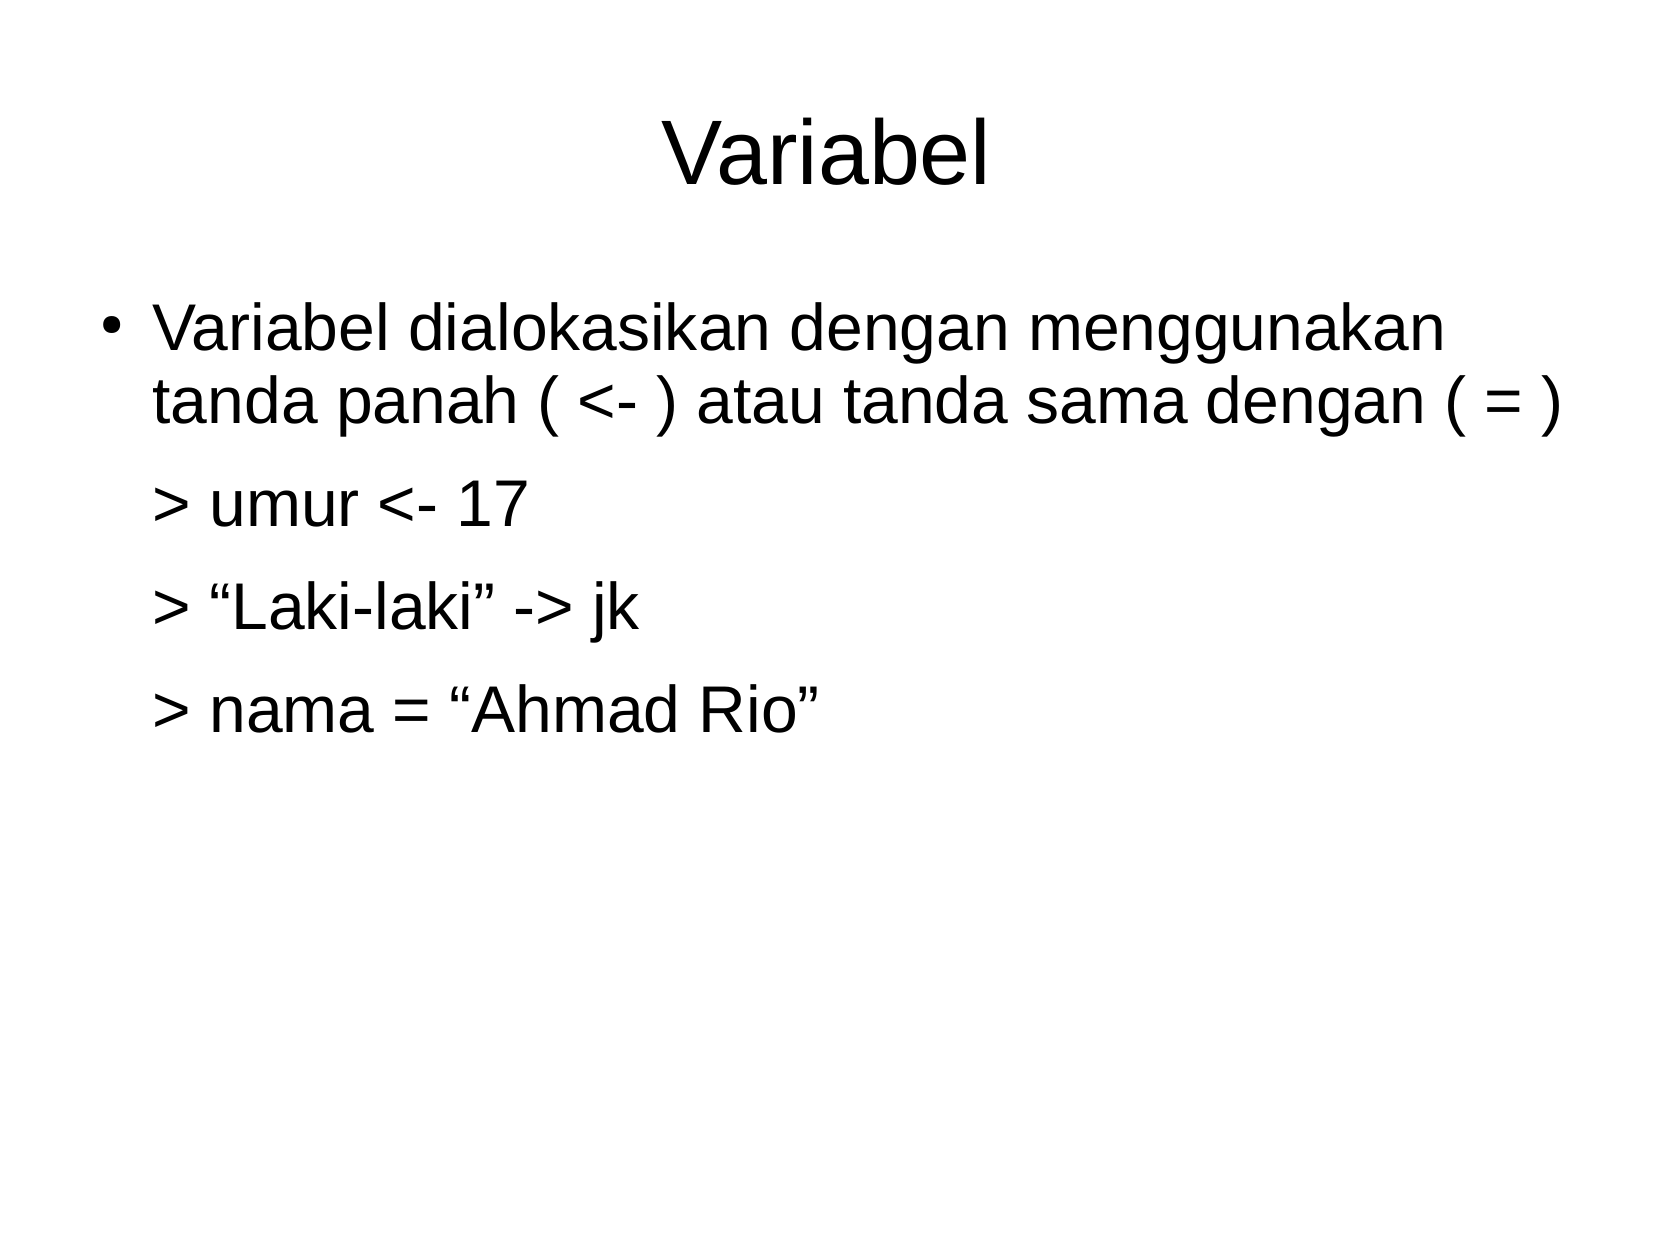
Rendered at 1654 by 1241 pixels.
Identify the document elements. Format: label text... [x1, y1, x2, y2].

title Variabel [82, 49, 1571, 257]
list Variabel dialokasikan dengan menggunakan tanda panah ( <- ) atau tanda sama dengan ( = ) > umur <- 17 > “Laki-laki” -> jk > nama = “Ahmad Rio” [82, 290, 1571, 826]
